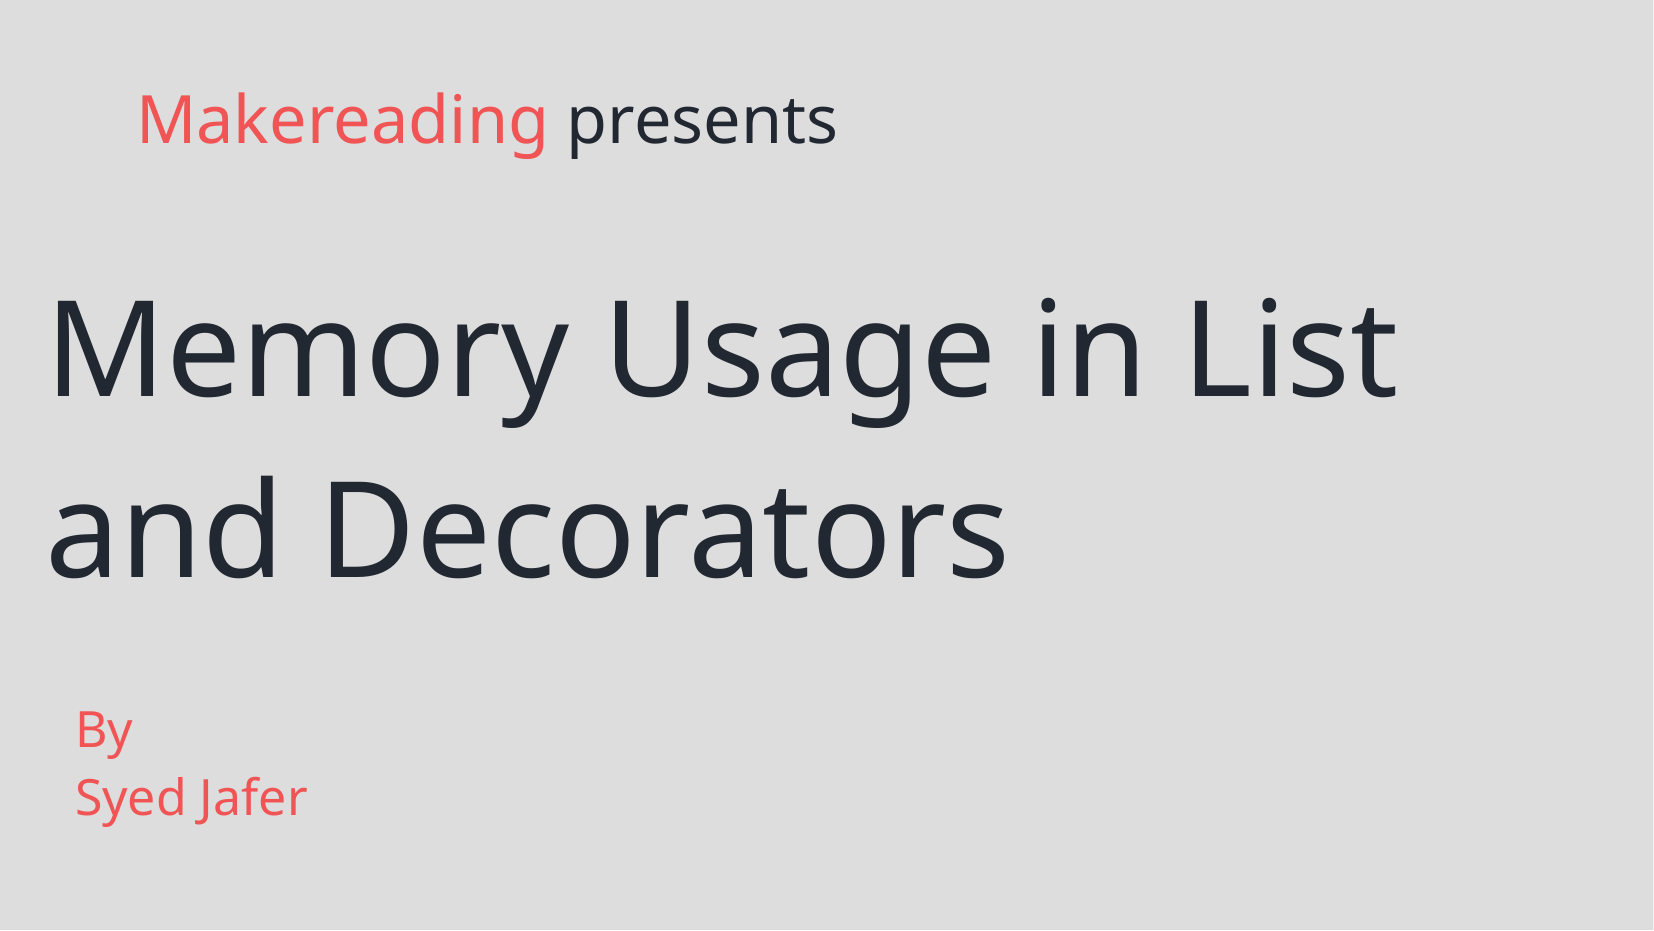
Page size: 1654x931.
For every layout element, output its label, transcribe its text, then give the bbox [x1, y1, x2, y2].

title By Syed Jafer [75, 661, 1163, 863]
title Memory Usage in List and Decorators [45, 270, 1576, 601]
title Makereading presents [75, 75, 901, 161]
